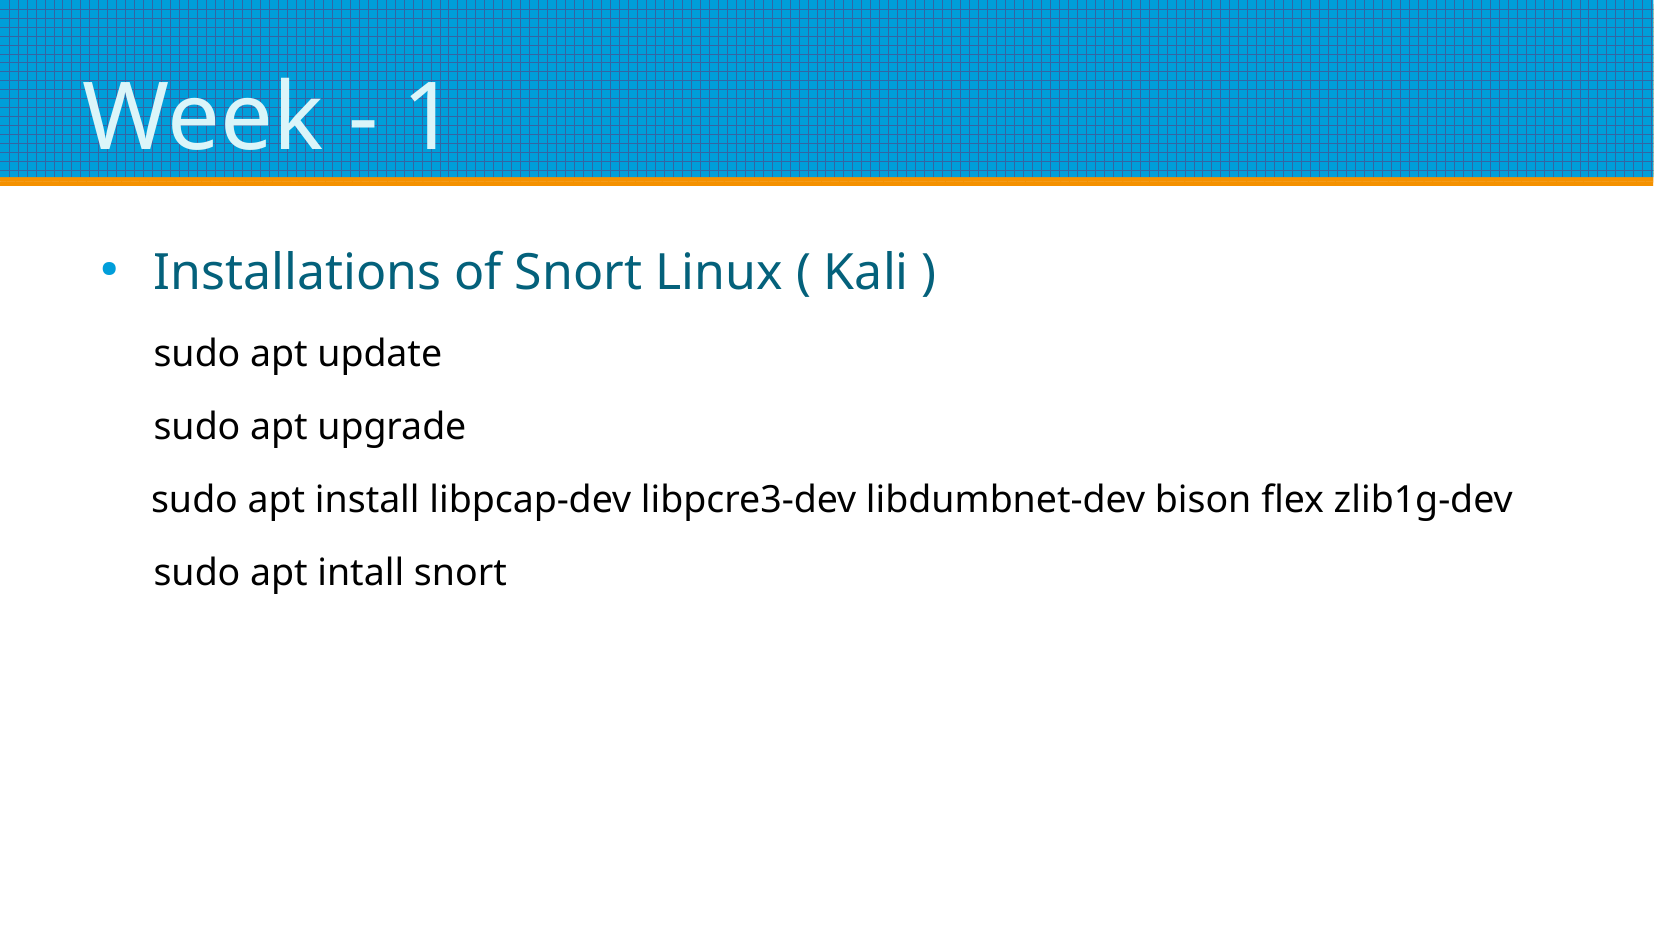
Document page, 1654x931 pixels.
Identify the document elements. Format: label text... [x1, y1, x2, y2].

title Week - 1 [82, 14, 1571, 178]
list Installations of Snort Linux ( Kali ) sudo apt update sudo apt upgrade sudo apt install libpcap-dev libpcre3-dev libdumbnet-dev bison flex zlib1g-dev sudo apt intall snort [82, 236, 1571, 813]
